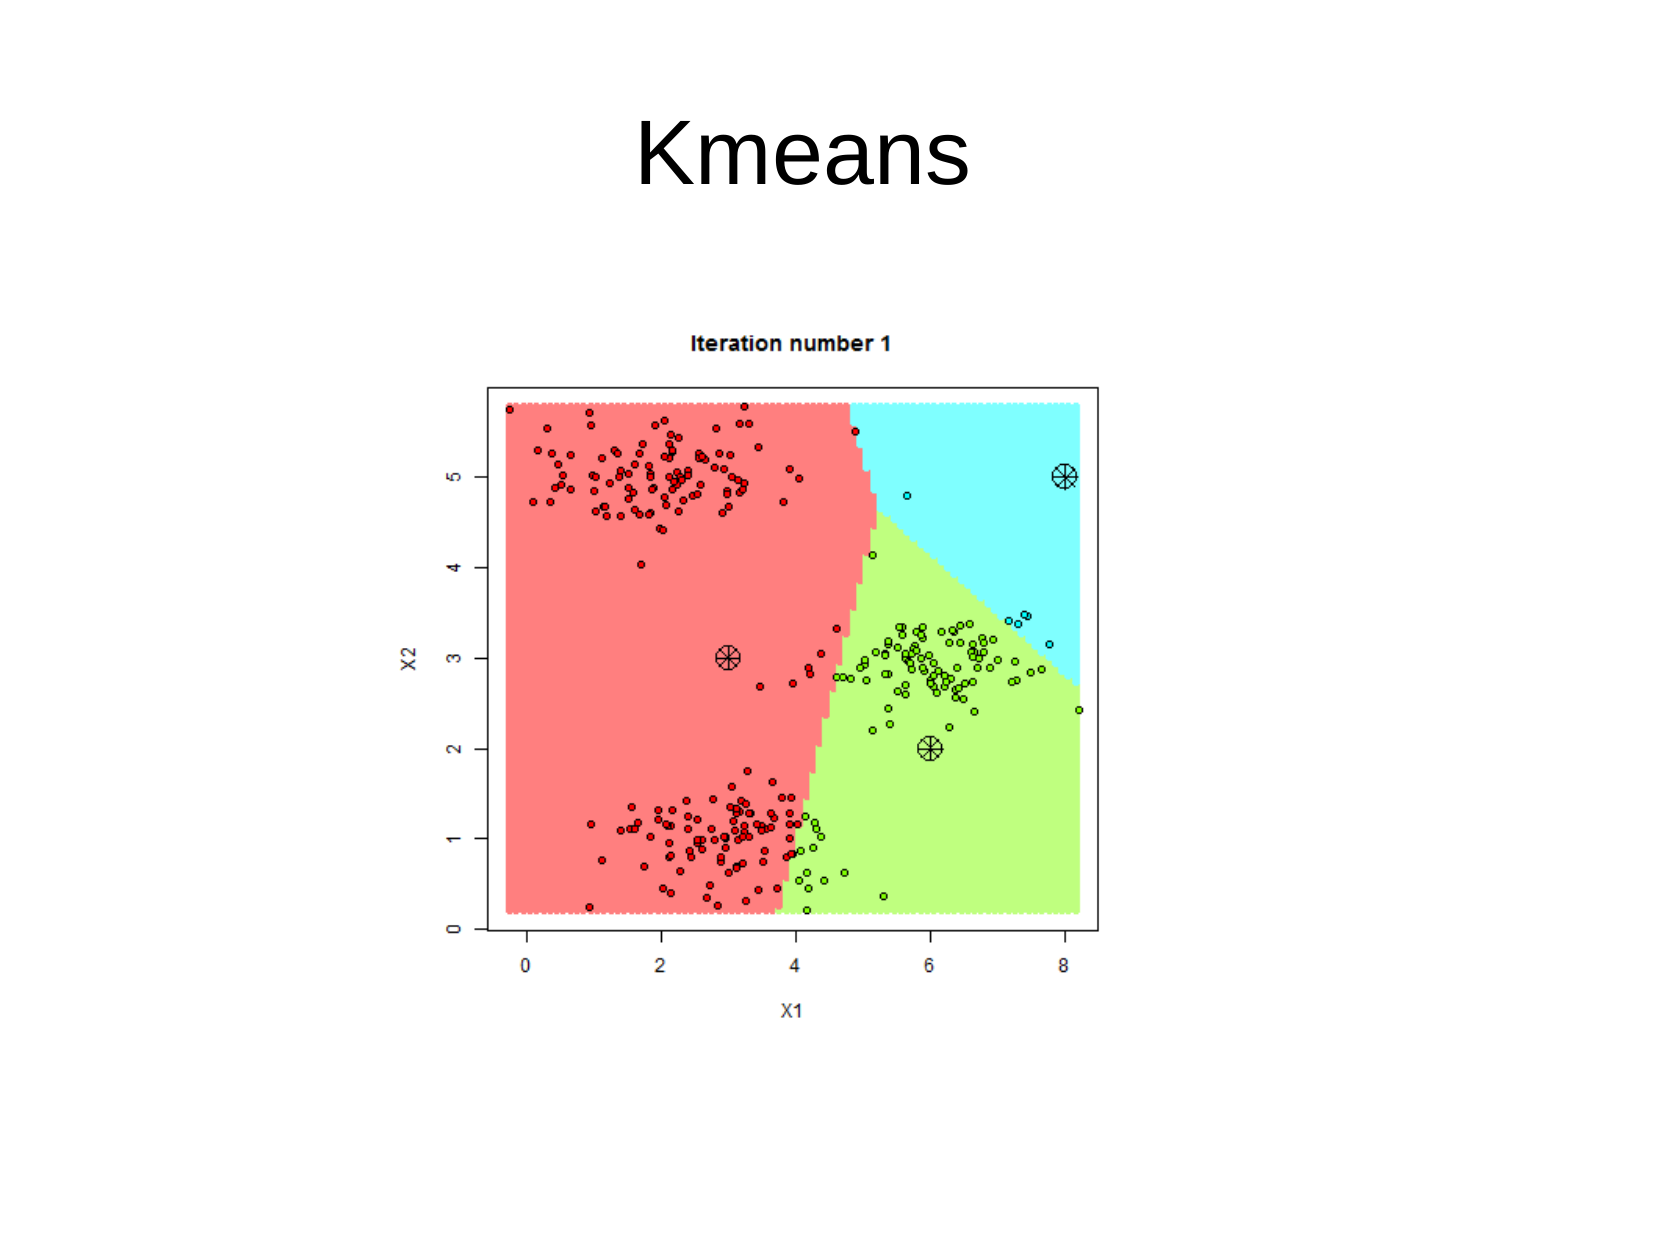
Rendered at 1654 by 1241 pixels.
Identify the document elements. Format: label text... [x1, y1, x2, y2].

title Kmeans [59, 49, 1548, 257]
picture [395, 295, 1146, 1046]
